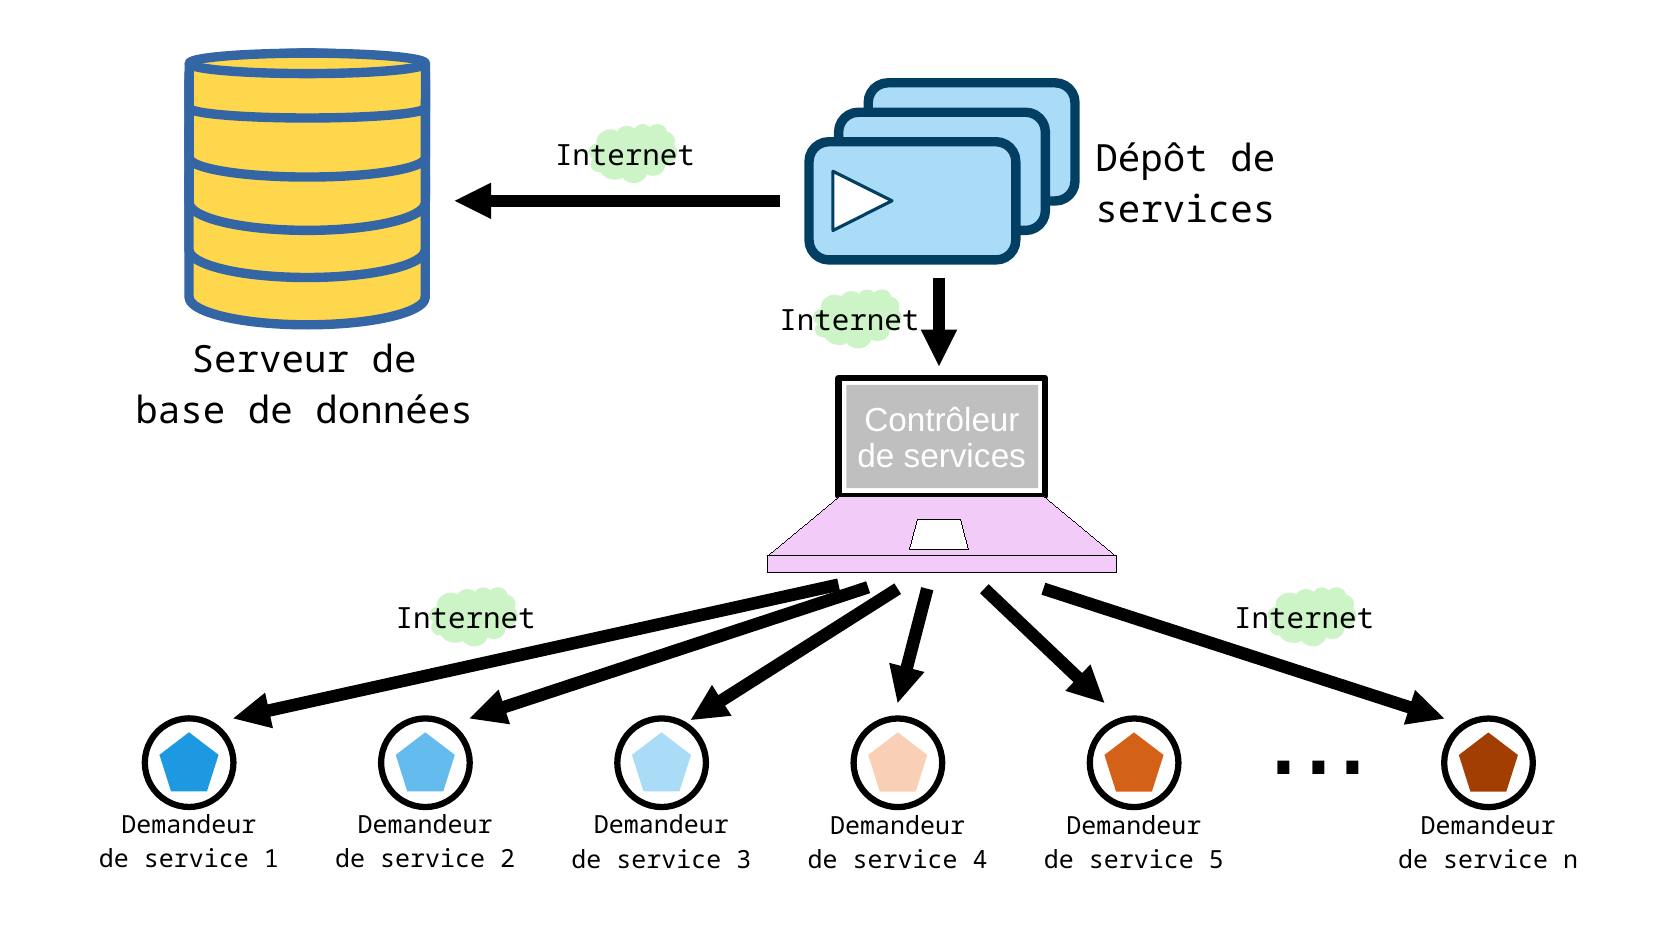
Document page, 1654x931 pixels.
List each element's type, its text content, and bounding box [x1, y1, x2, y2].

text_box [1281, 638, 1326, 647]
text_box Internet [750, 292, 949, 340]
text_box Demandeur de service 4 [779, 799, 1016, 872]
text_box Contrôleur de services [838, 393, 1046, 483]
text_box Demandeur de service 3 [543, 799, 779, 872]
text_box [1444, 718, 1533, 800]
text_box Demandeur de service 1 [70, 799, 307, 872]
text_box Internet [366, 589, 566, 638]
text_box [144, 718, 234, 799]
text_box [617, 718, 706, 799]
text_box [1089, 718, 1179, 800]
text_box [767, 483, 1117, 573]
text_box Demandeur de service 2 [307, 799, 543, 872]
text_box Dépôt de services [1080, 124, 1465, 266]
text_box [838, 377, 1046, 393]
text_box Demandeur de service 5 [1015, 800, 1252, 872]
text_box ... [1251, 654, 1430, 810]
text_box [602, 175, 647, 184]
text_box Internet [1204, 590, 1404, 638]
text_box [826, 340, 883, 349]
text_box Serveur de base de données [112, 324, 497, 467]
text_box [188, 53, 426, 324]
text_box [853, 718, 943, 799]
text_box [381, 718, 470, 799]
text_box Internet [525, 126, 725, 175]
text_box Demandeur de service n [1370, 800, 1607, 872]
text_box [809, 82, 1075, 260]
text_box [443, 638, 488, 647]
